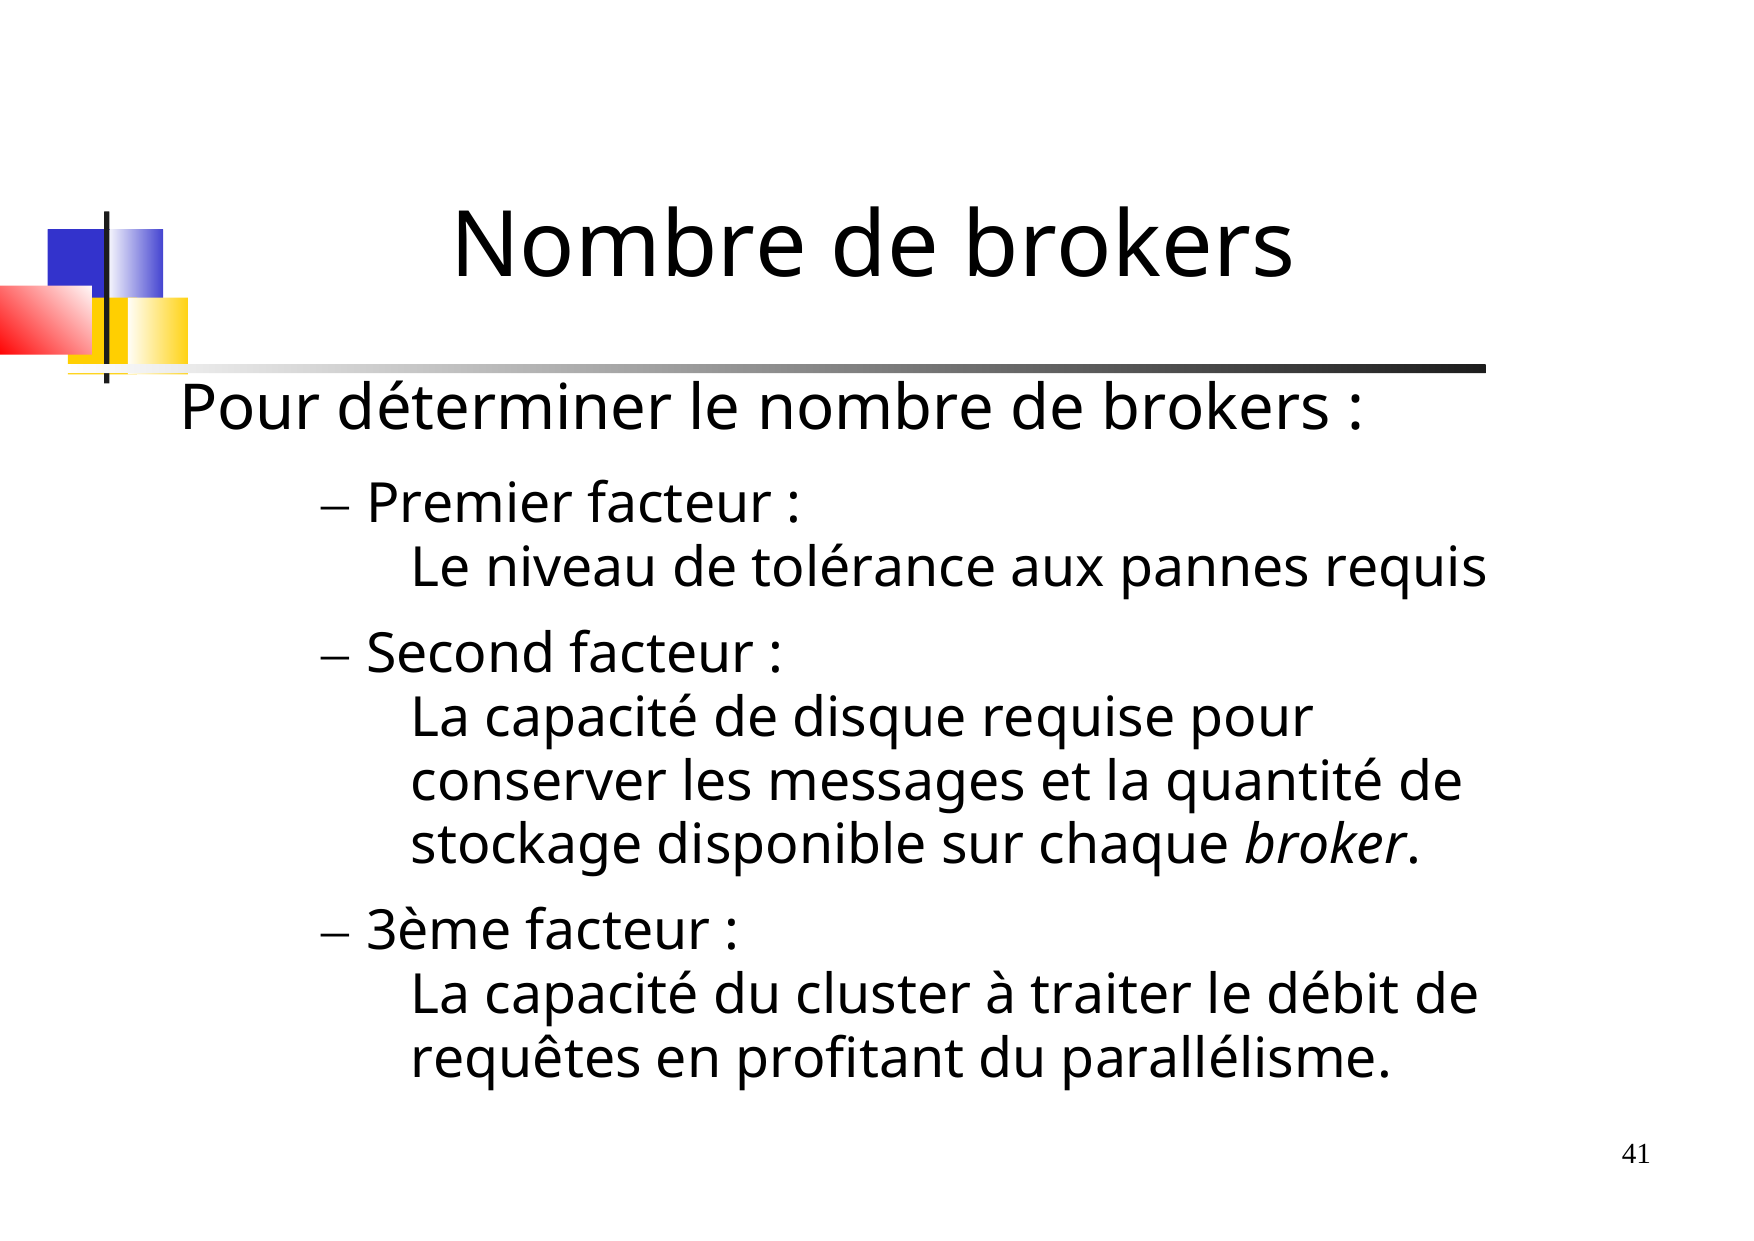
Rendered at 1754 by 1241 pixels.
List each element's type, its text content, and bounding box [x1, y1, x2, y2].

title Nombre de brokers [179, 139, 1567, 351]
list Pour déterminer le nombre de brokers : Premier facteur : Le niveau de tolérance aux pannes requis Second facteur : La capacité de disque requise pour conserver les messages et la quantité de stockage disponible sur chaque broker. 3ème facteur : La capacité du cluster à traiter le débit de requêtes en profitant du parallélisme. [179, 371, 1567, 1091]
